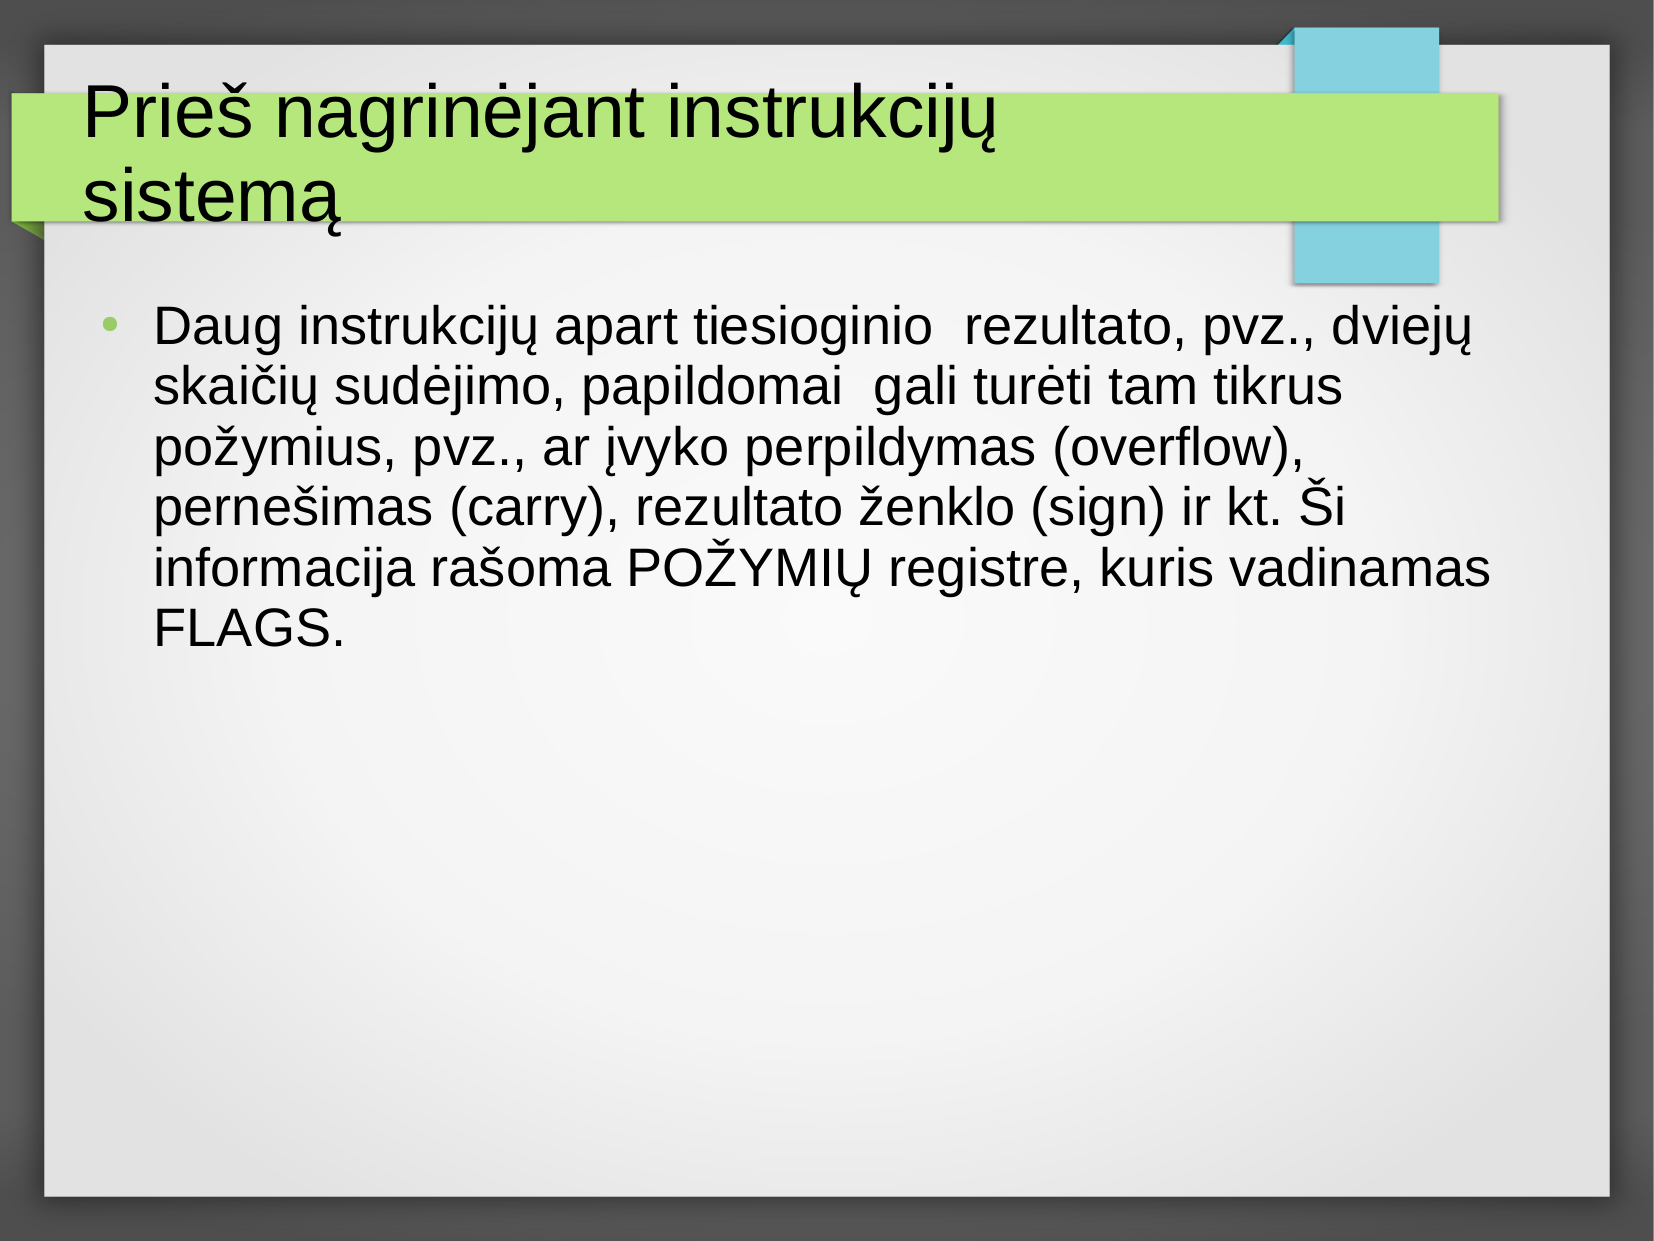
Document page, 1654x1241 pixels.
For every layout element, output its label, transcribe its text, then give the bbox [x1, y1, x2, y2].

list Daug instrukcijų apart tiesioginio rezultato, pvz., dviejų skaičių sudėjimo, papildomai gali turėti tam tikrus požymius, pvz., ar įvyko perpildymas (overflow), pernešimas (carry), rezultato ženklo (sign) ir kt. Ši informacija rašoma POŽYMIŲ registre, kuris vadinamas FLAGS. [82, 295, 1571, 1015]
title Prieš nagrinėjant instrukcijų sistemą [82, 83, 1264, 224]
picture [0, 0, 1654, 1241]
